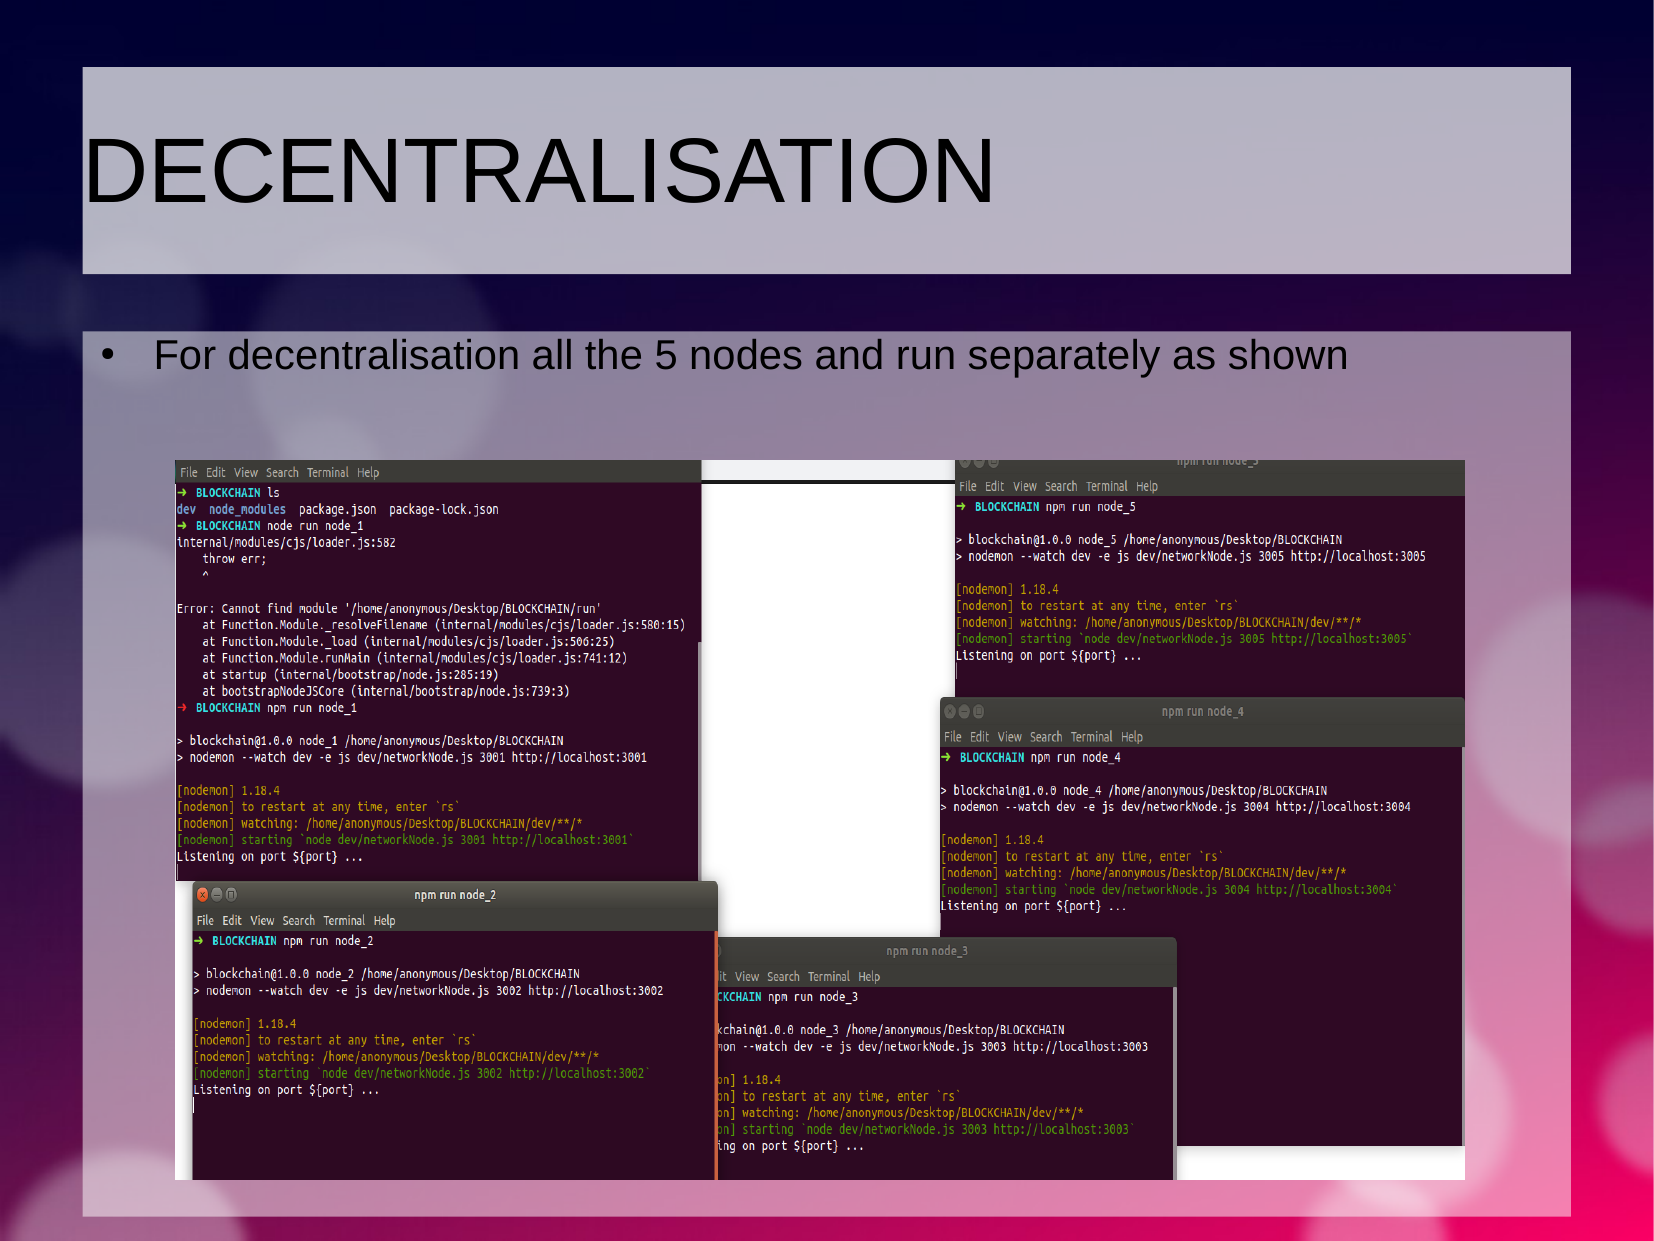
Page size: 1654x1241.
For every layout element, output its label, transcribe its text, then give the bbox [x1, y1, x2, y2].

title DECENTRALISATION [82, 67, 1571, 275]
list For decentralisation all the 5 nodes and run separately as shown [82, 331, 1571, 1217]
picture [0, 0, 1654, 1241]
